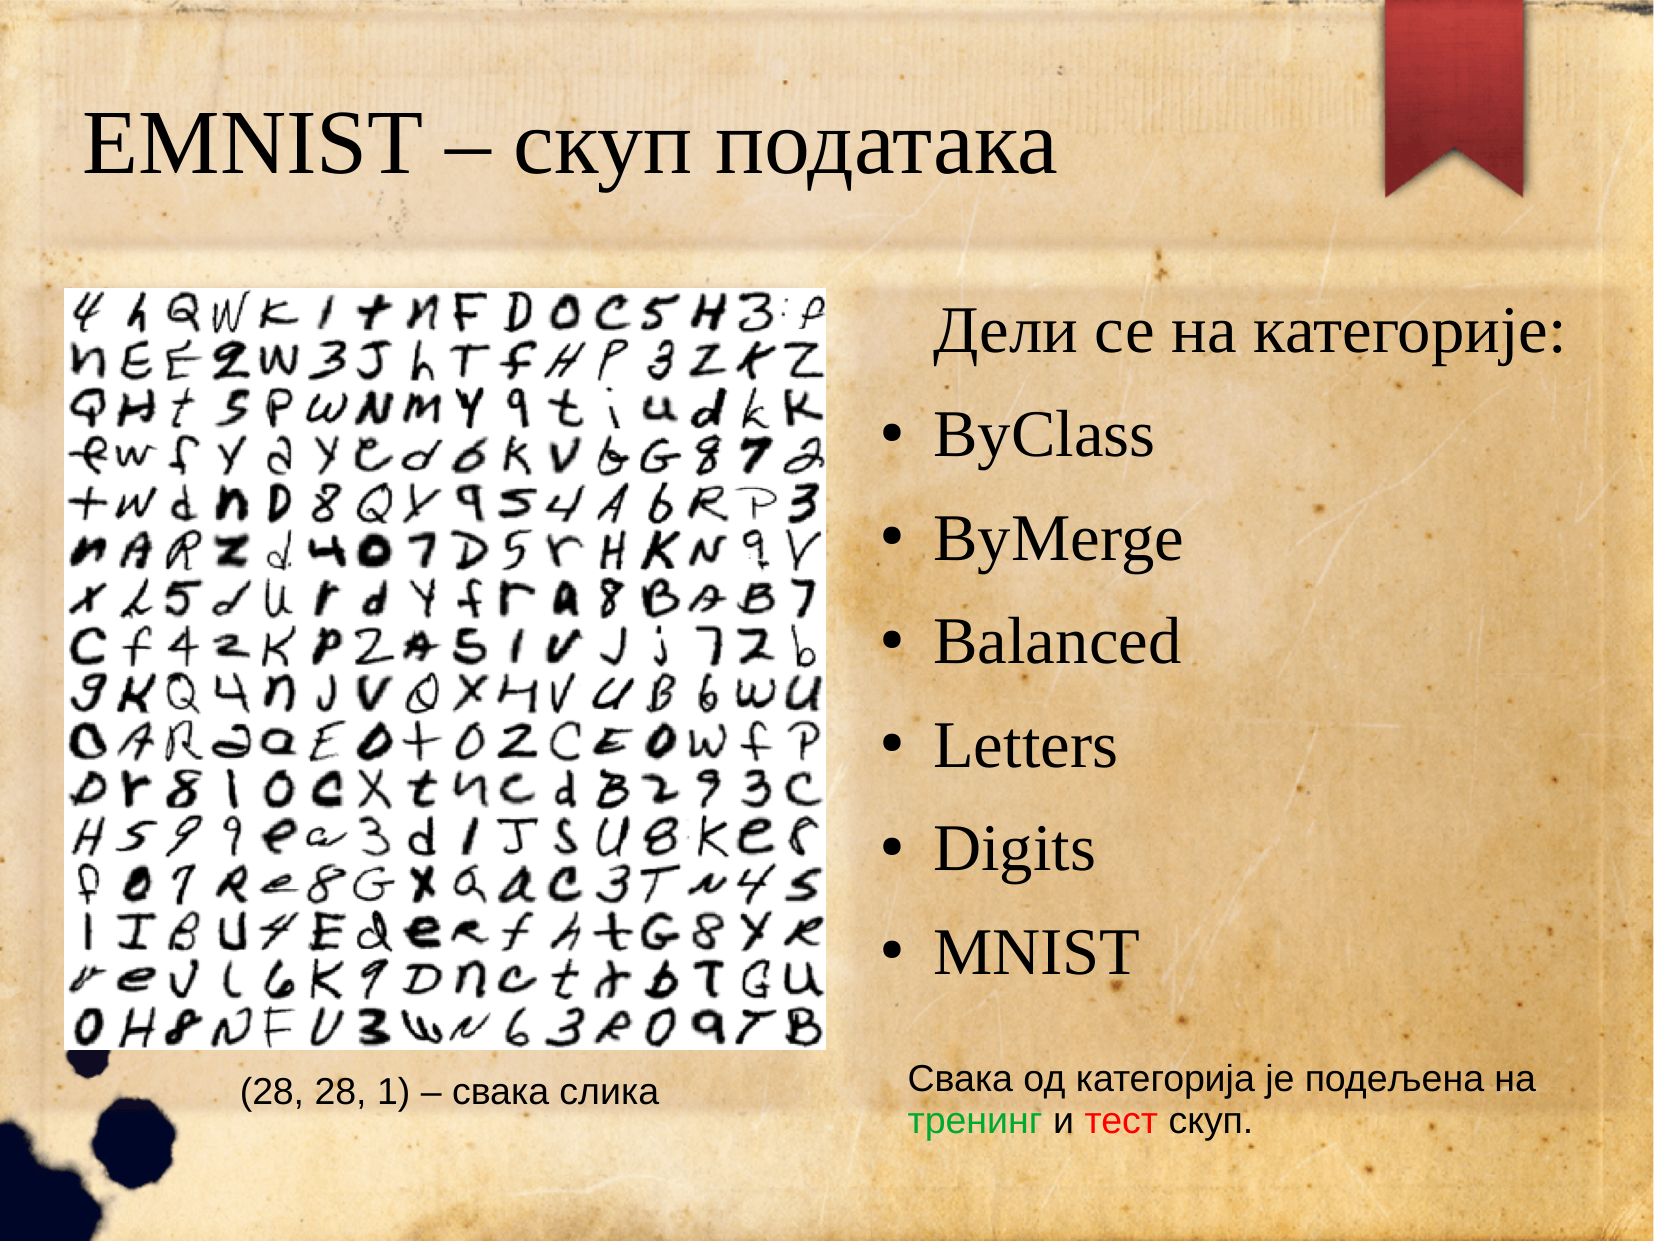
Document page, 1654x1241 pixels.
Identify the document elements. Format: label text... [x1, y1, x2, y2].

text_box Свака од категорија је подељена на тренинг и тест скуп. [892, 1050, 1576, 1191]
title EMNIST – скуп података [82, 49, 1347, 237]
text_box (28, 28, 1) – свака слика [225, 1063, 751, 1163]
picture [0, 0, 1654, 1241]
list Дели се на категорије: ByClass ByMerge Balanced Letters Digits MNIST [862, 293, 1613, 1013]
